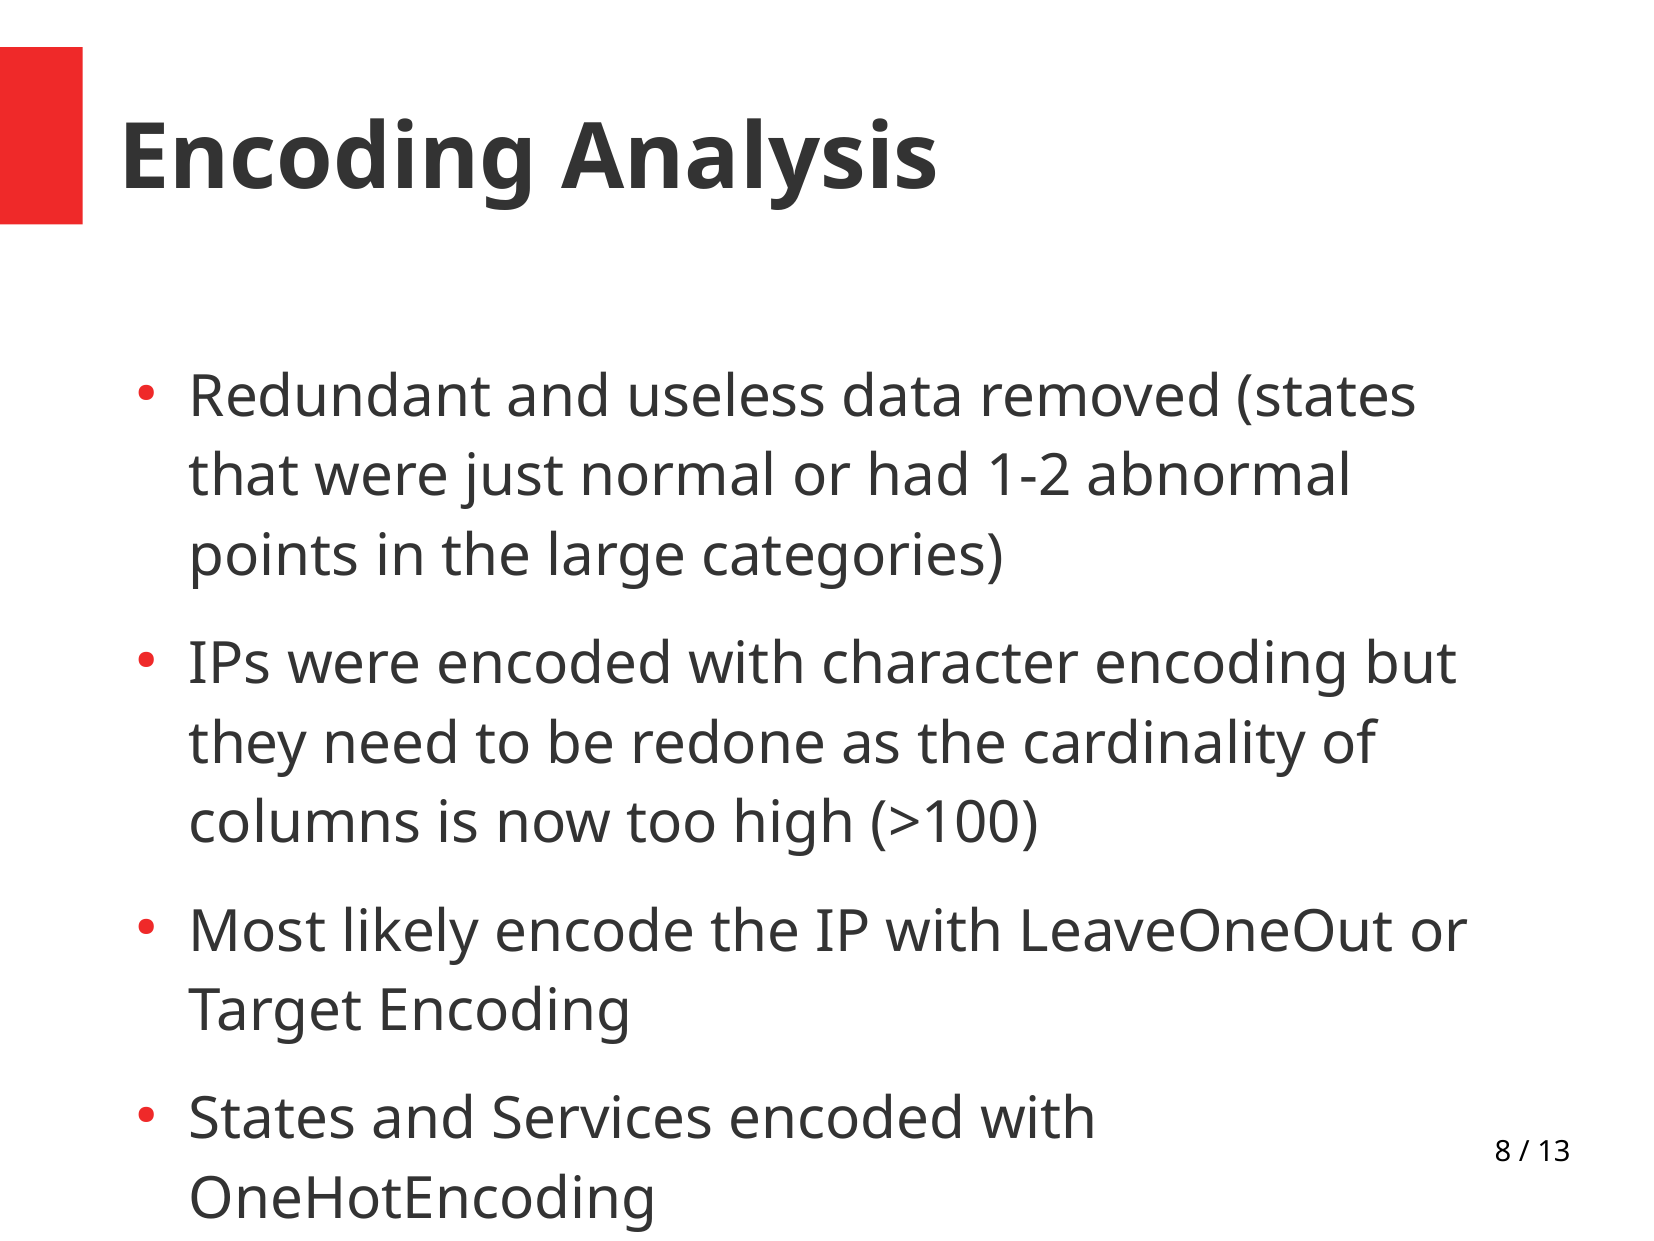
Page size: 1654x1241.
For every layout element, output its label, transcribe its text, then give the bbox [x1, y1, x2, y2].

title Encoding Analysis [118, 49, 1571, 257]
list Redundant and useless data removed (states that were just normal or had 1-2 abnormal points in the large categories) IPs were encoded with character encoding but they need to be redone as the cardinality of columns is now too high (>100) Most likely encode the IP with LeaveOneOut or Target Encoding States and Services encoded with OneHotEncoding [118, 354, 1536, 1074]
